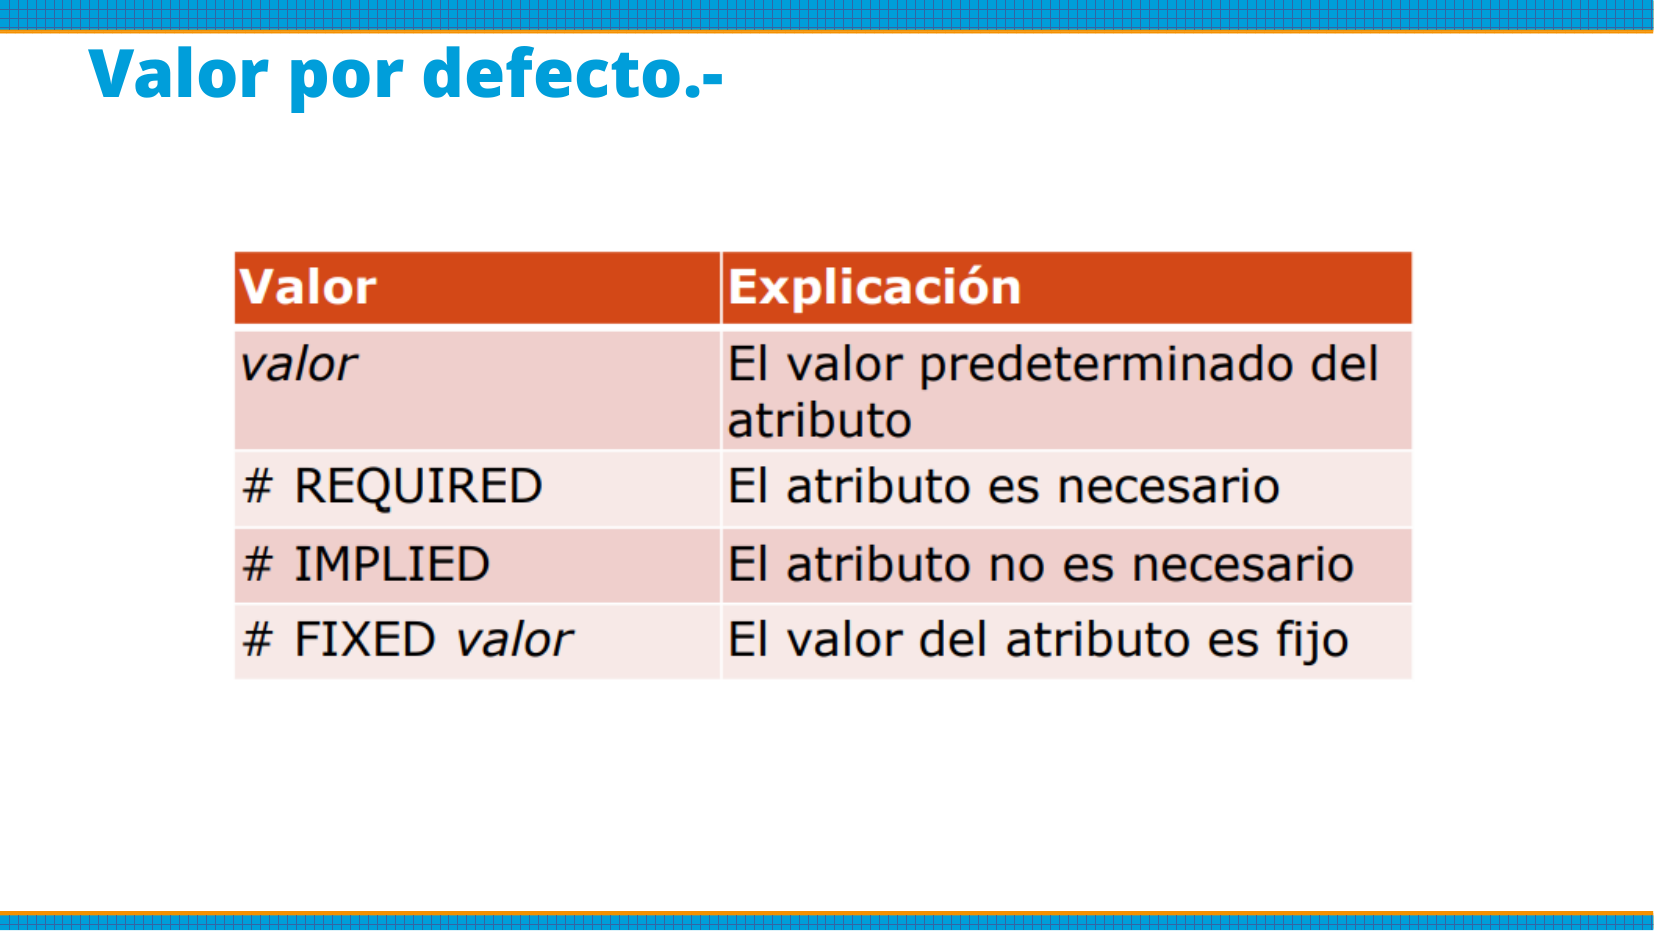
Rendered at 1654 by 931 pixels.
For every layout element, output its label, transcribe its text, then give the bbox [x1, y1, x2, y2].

picture [229, 227, 1432, 700]
subtitle Valor por defecto.- [88, 0, 1565, 870]
